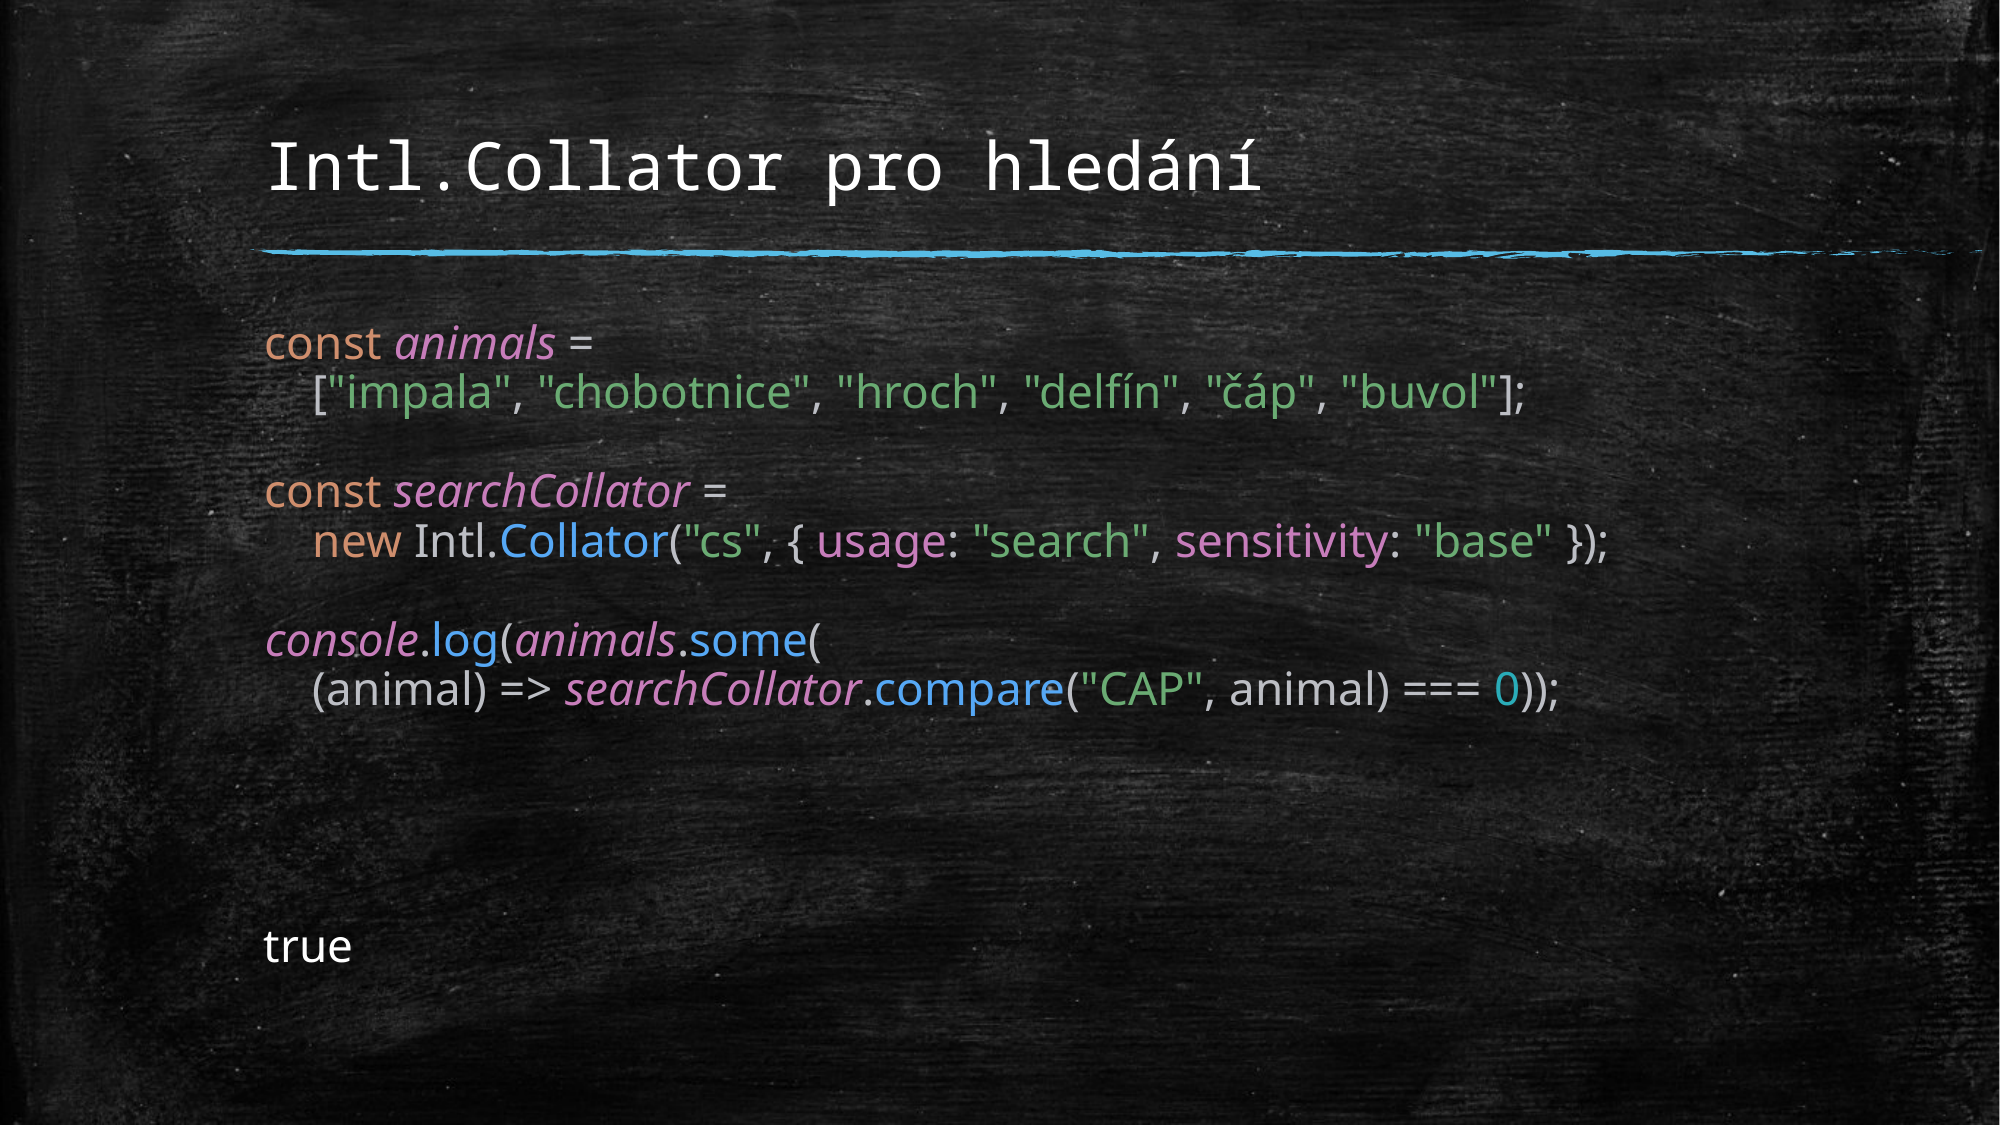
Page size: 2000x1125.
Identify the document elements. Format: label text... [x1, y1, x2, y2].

title Intl.Collator pro hledání [249, 45, 1750, 213]
list const animals = ["impala", "chobotnice", "hroch", "delfín", "čáp", "buvol"]; const searchCollator = new Intl.Collator("cs", { usage: "search", sensitivity: "base" }); console.log(animals.some( (animal) => searchCollator.compare("CAP", animal) === 0)); [249, 312, 1750, 913]
picture [0, 0, 2000, 1125]
list true [248, 915, 1749, 1066]
